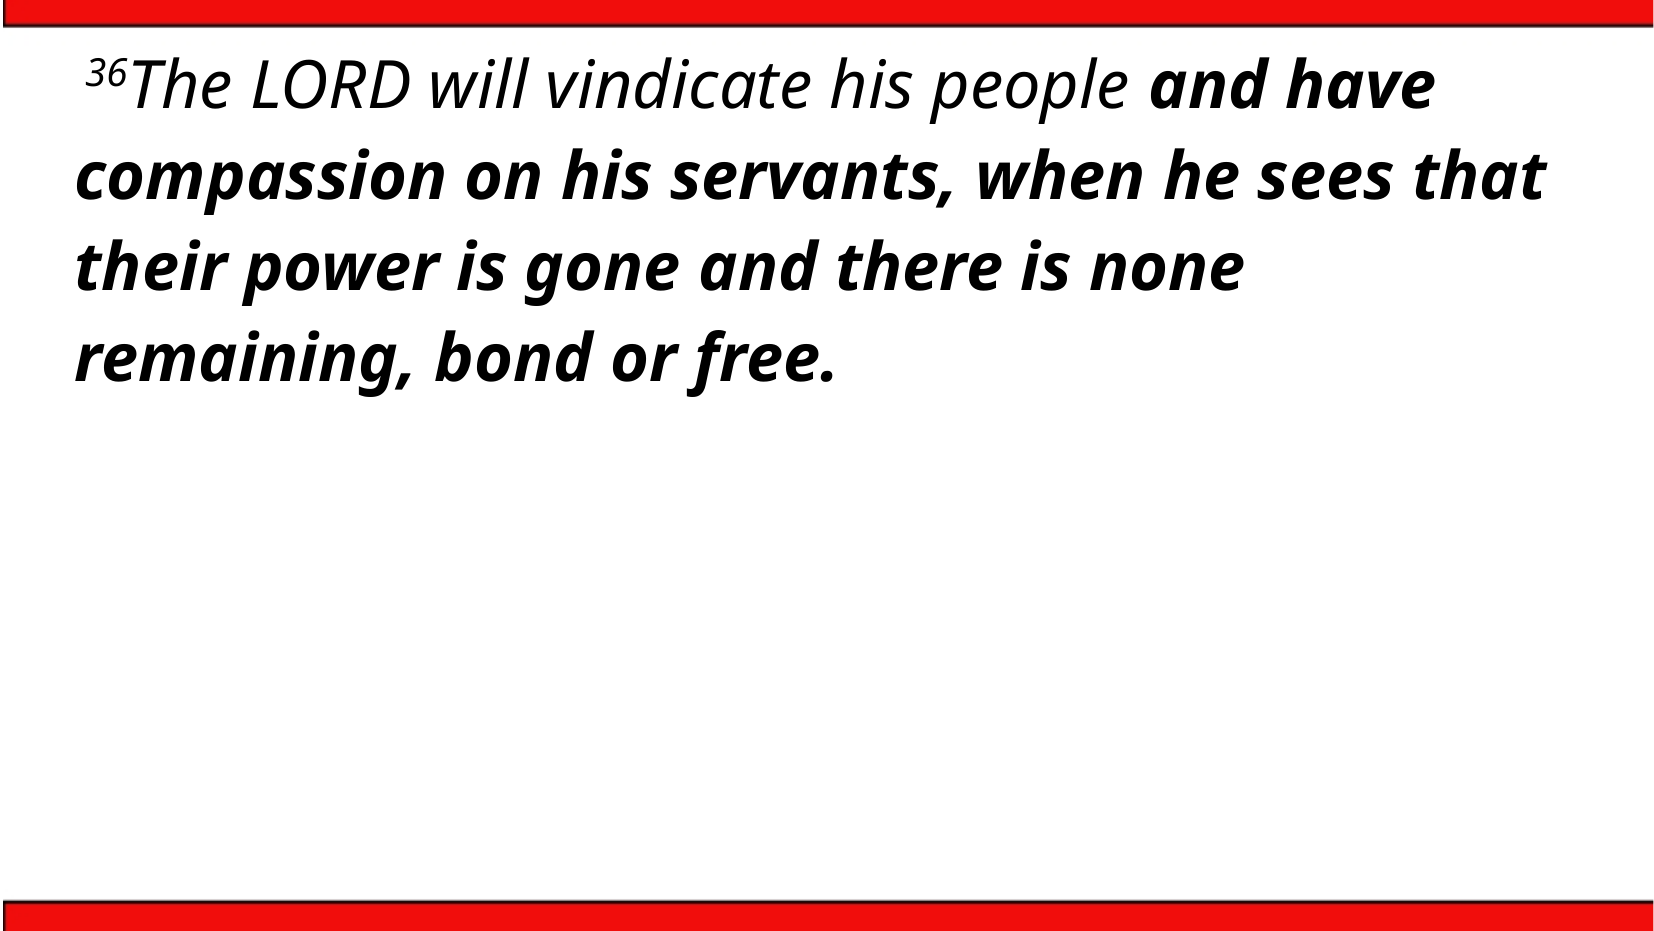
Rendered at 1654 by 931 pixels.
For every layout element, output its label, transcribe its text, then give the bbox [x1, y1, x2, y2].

text_box 36The LORD will vindicate his people and have compassion on his servants, when he sees that their power is gone and there is none remaining, bond or free. [60, 30, 1591, 400]
picture [3, 0, 1654, 931]
